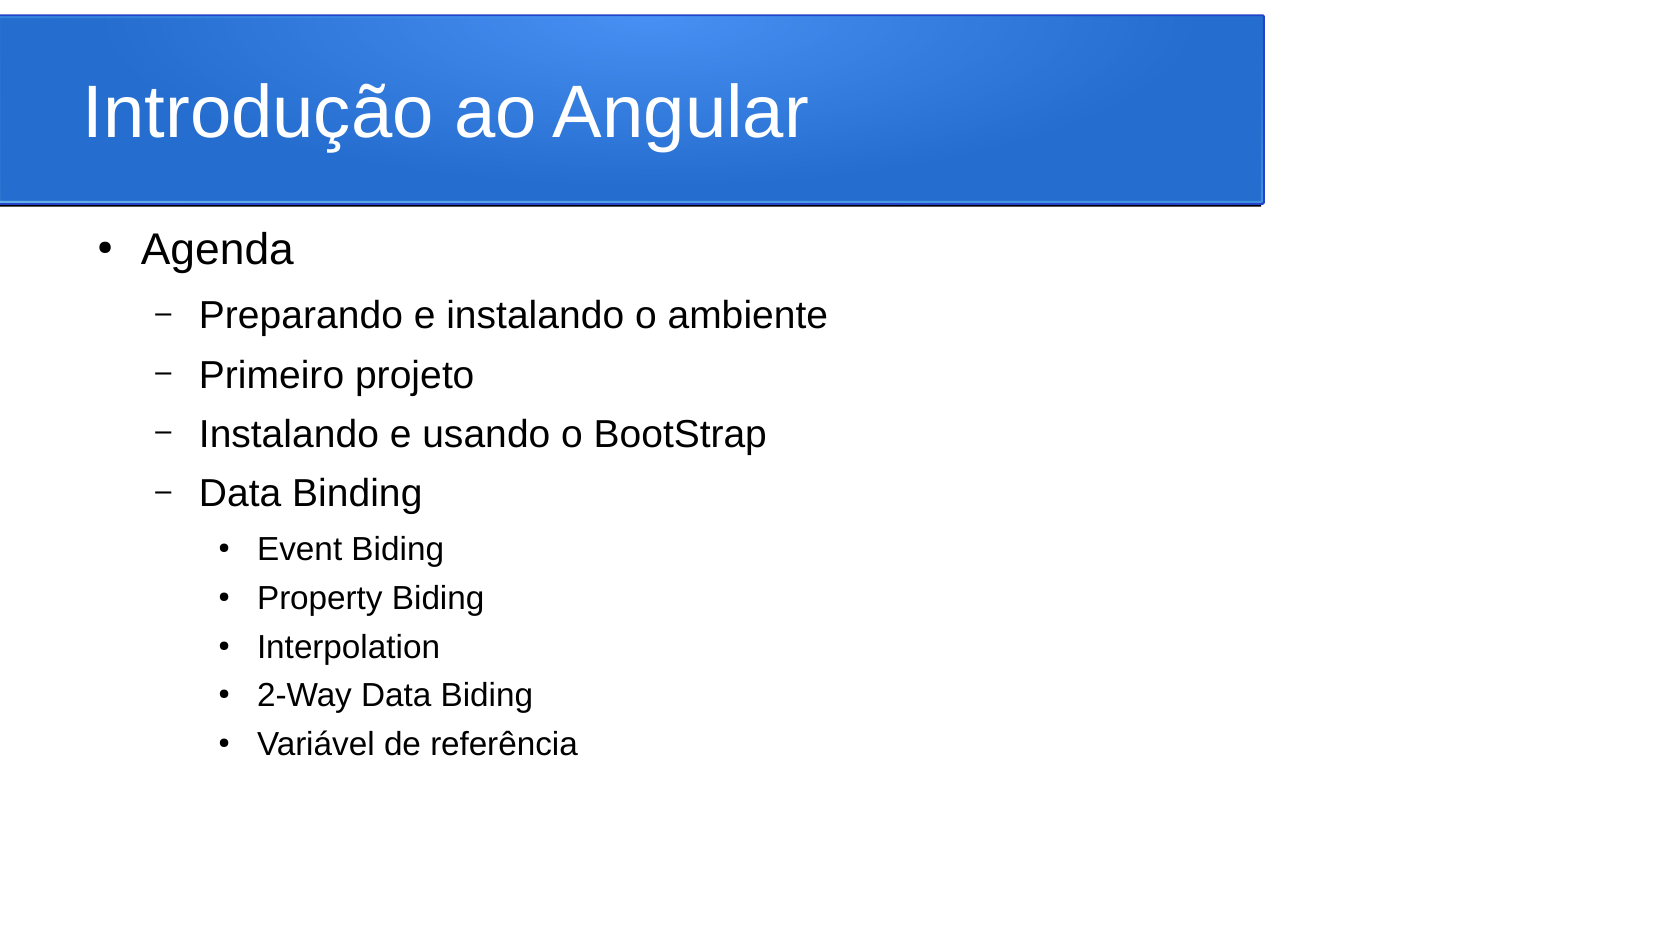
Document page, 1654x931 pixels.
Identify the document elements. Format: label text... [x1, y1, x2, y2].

list Agenda Preparando e instalando o ambiente Primeiro projeto Instalando e usando o BootStrap Data Binding Event Biding Property Biding Interpolation 2-Way Data Biding Variável de referência [82, 224, 1571, 764]
title Introdução ao Angular [82, 35, 1235, 189]
